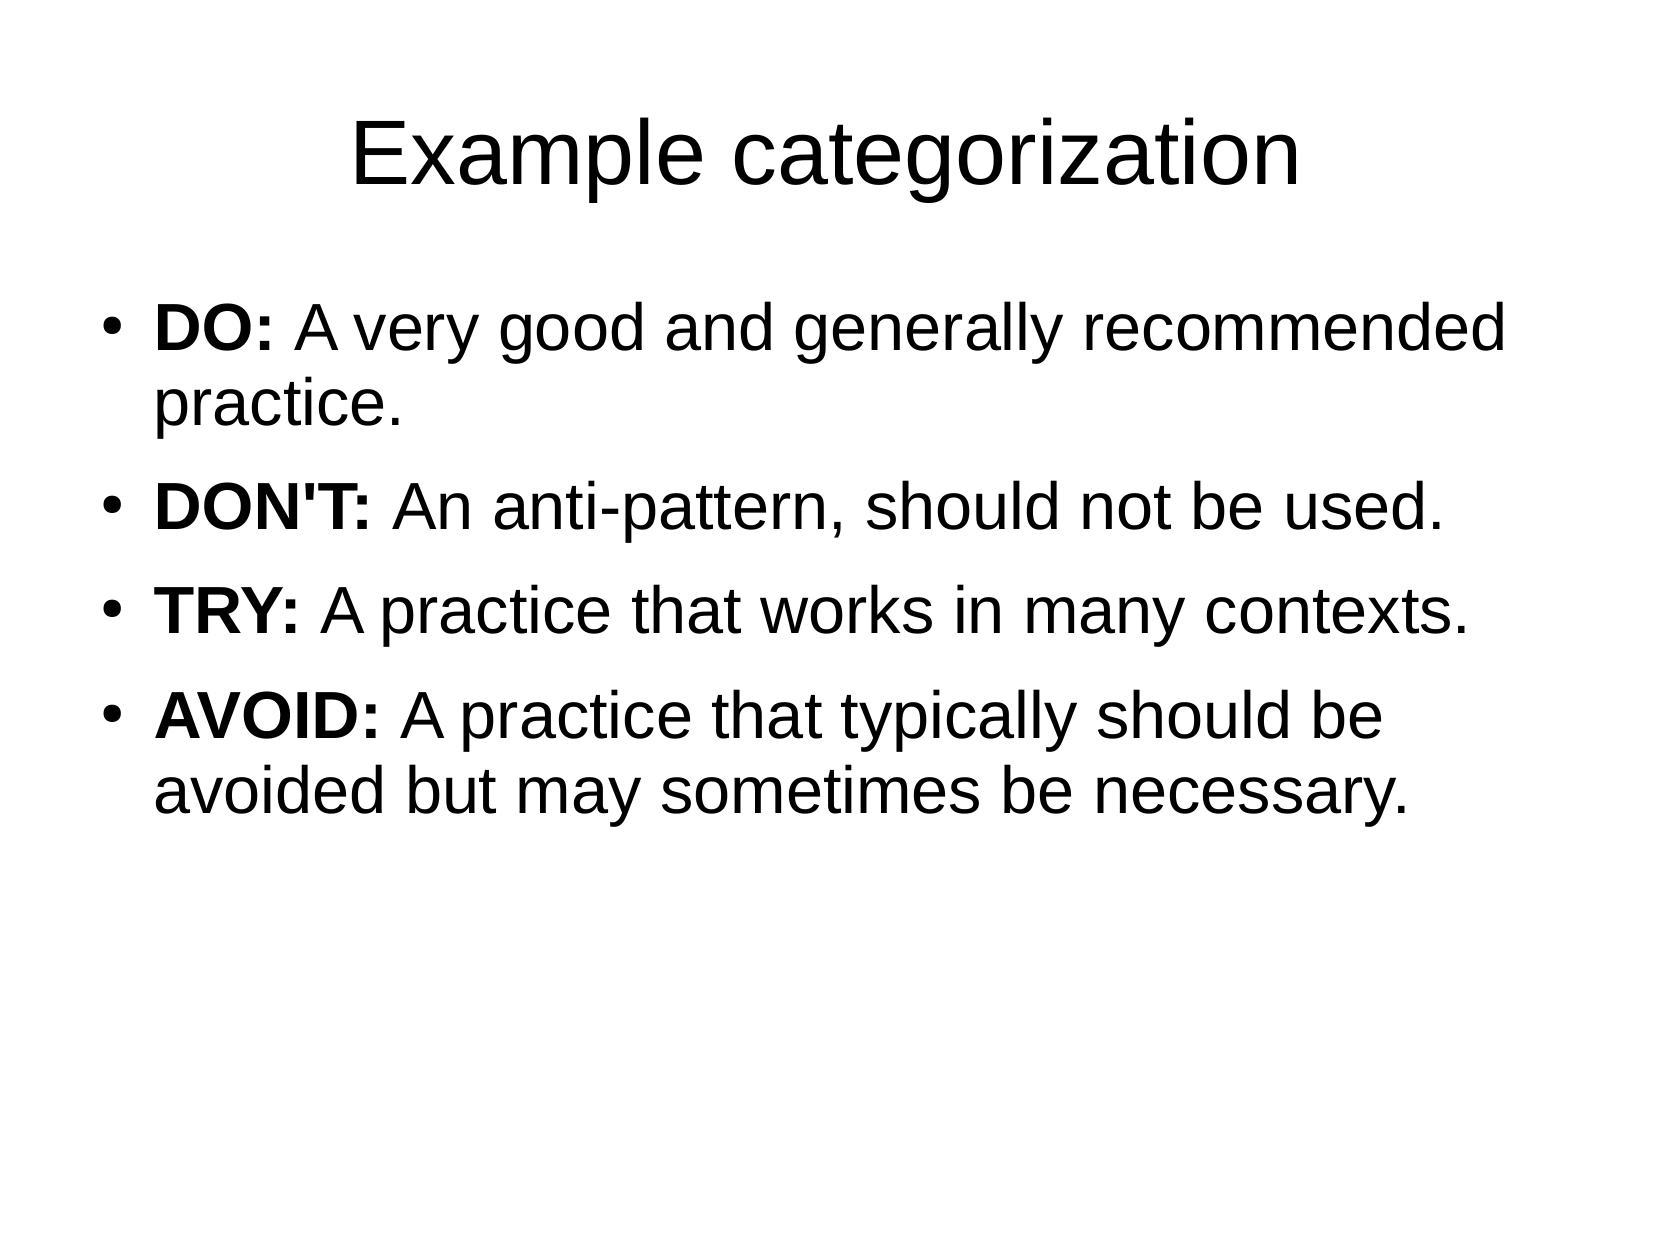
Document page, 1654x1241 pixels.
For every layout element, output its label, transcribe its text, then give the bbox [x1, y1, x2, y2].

list DO: A very good and generally recommended practice. DON'T: An anti-pattern, should not be used. TRY: A practice that works in many contexts. AVOID: A practice that typically should be avoided but may sometimes be necessary. [82, 290, 1538, 1010]
title Example categorization [82, 49, 1571, 257]
